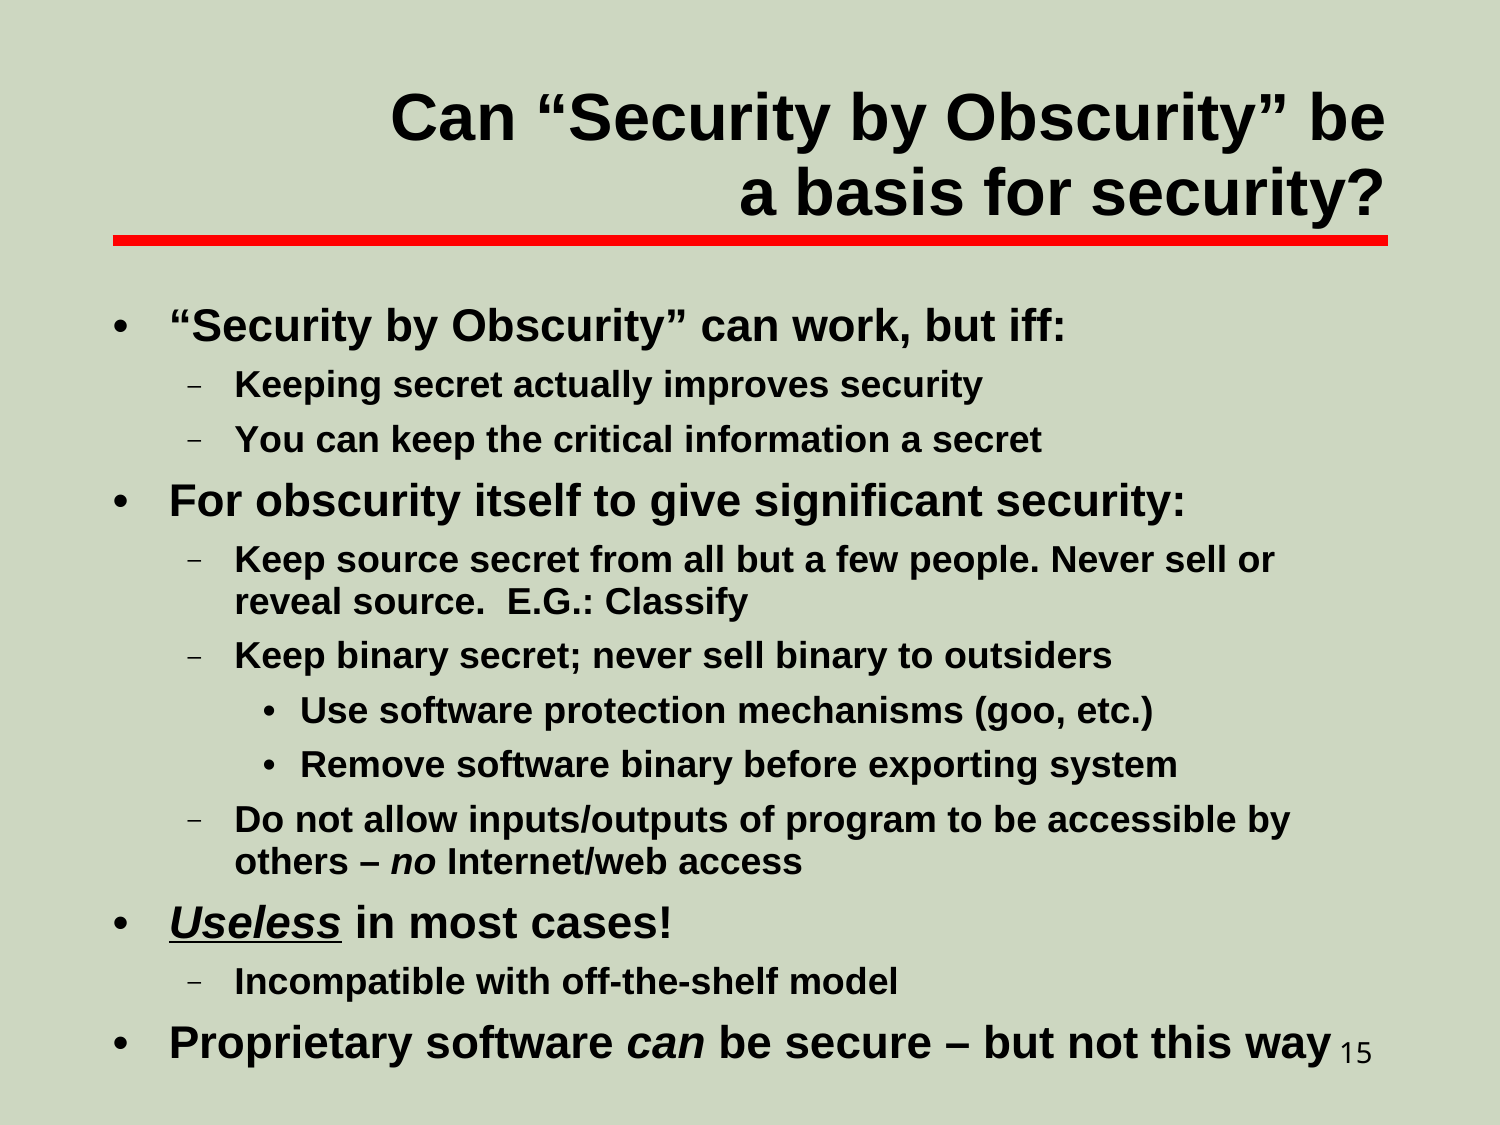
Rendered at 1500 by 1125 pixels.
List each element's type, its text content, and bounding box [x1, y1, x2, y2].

title Can “Security by Obscurity” be a basis for security? [337, 79, 1388, 230]
list “Security by Obscurity” can work, but iff: Keeping secret actually improves security You can keep the critical information a secret For obscurity itself to give significant security: Keep source secret from all but a few people. Never sell or reveal source. E.G.: Classify Keep binary secret; never sell binary to outsiders Use software protection mechanisms (goo, etc.) Remove software binary before exporting system Do not allow inputs/outputs of program to be accessible by others – no Internet/web access Useless in most cases! Incompatible with off-the-shelf model Proprietary software can be secure – but not this way [112, 299, 1388, 1111]
